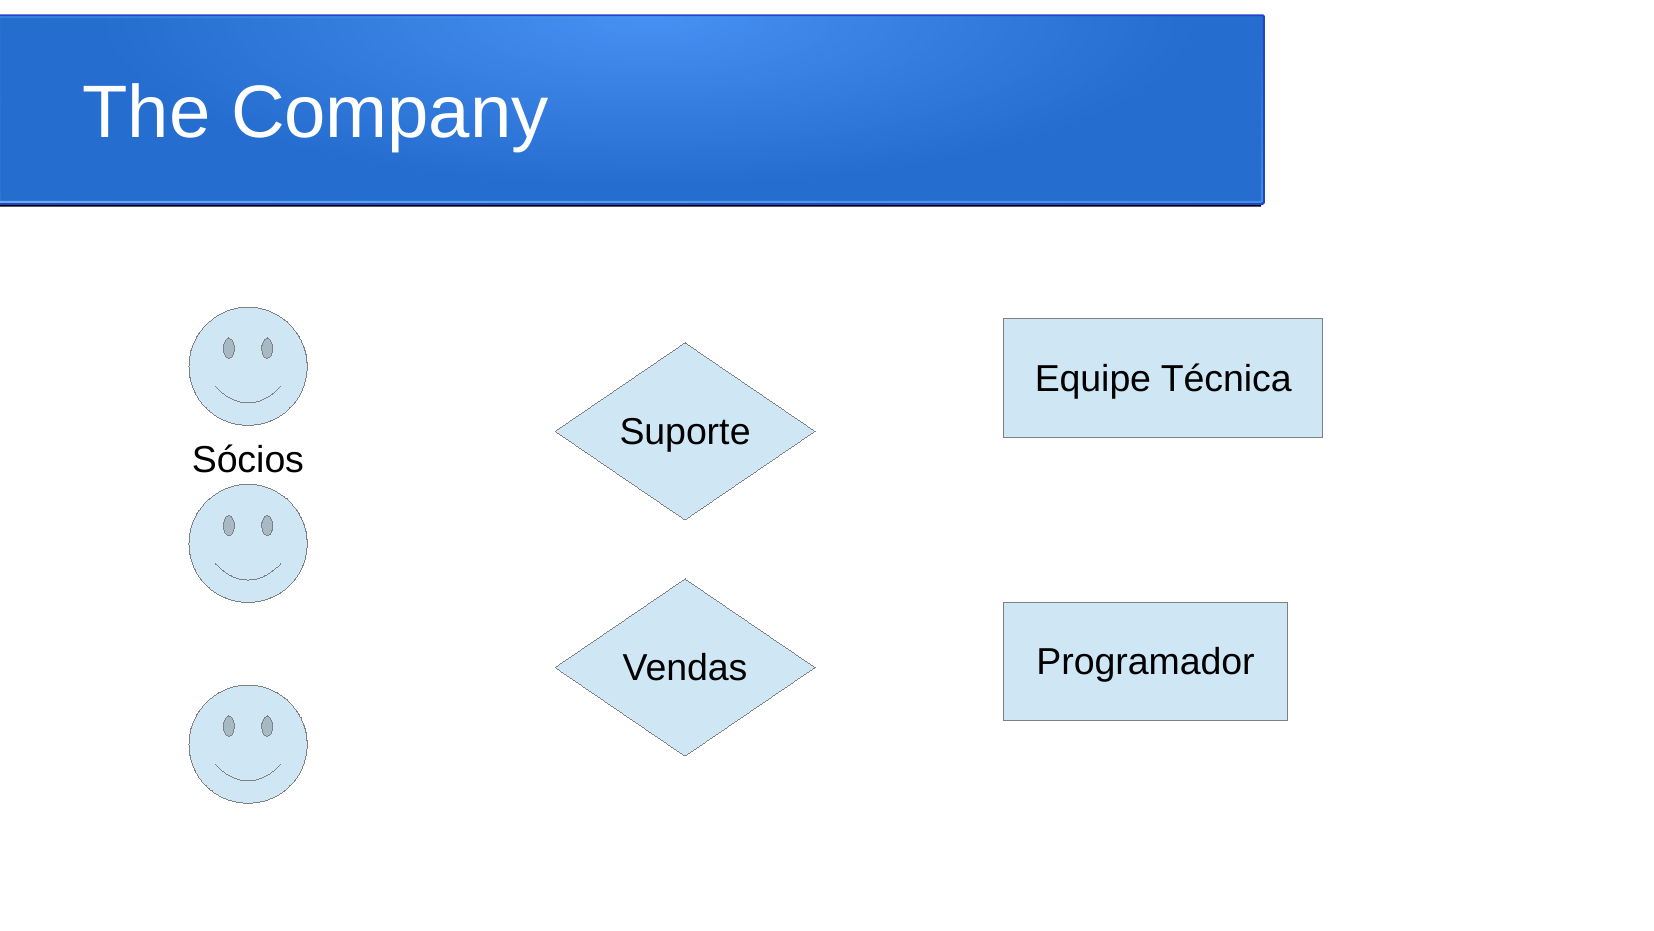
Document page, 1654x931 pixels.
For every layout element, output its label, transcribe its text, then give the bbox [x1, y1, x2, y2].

title The Company [82, 35, 1235, 189]
text_box [188, 685, 308, 804]
text_box Vendas [555, 578, 816, 756]
text_box Programador [1003, 602, 1288, 721]
text_box Suporte [555, 342, 816, 520]
text_box Equipe Técnica [1003, 318, 1323, 438]
text_box Sócios [188, 484, 308, 603]
text_box [188, 307, 308, 426]
